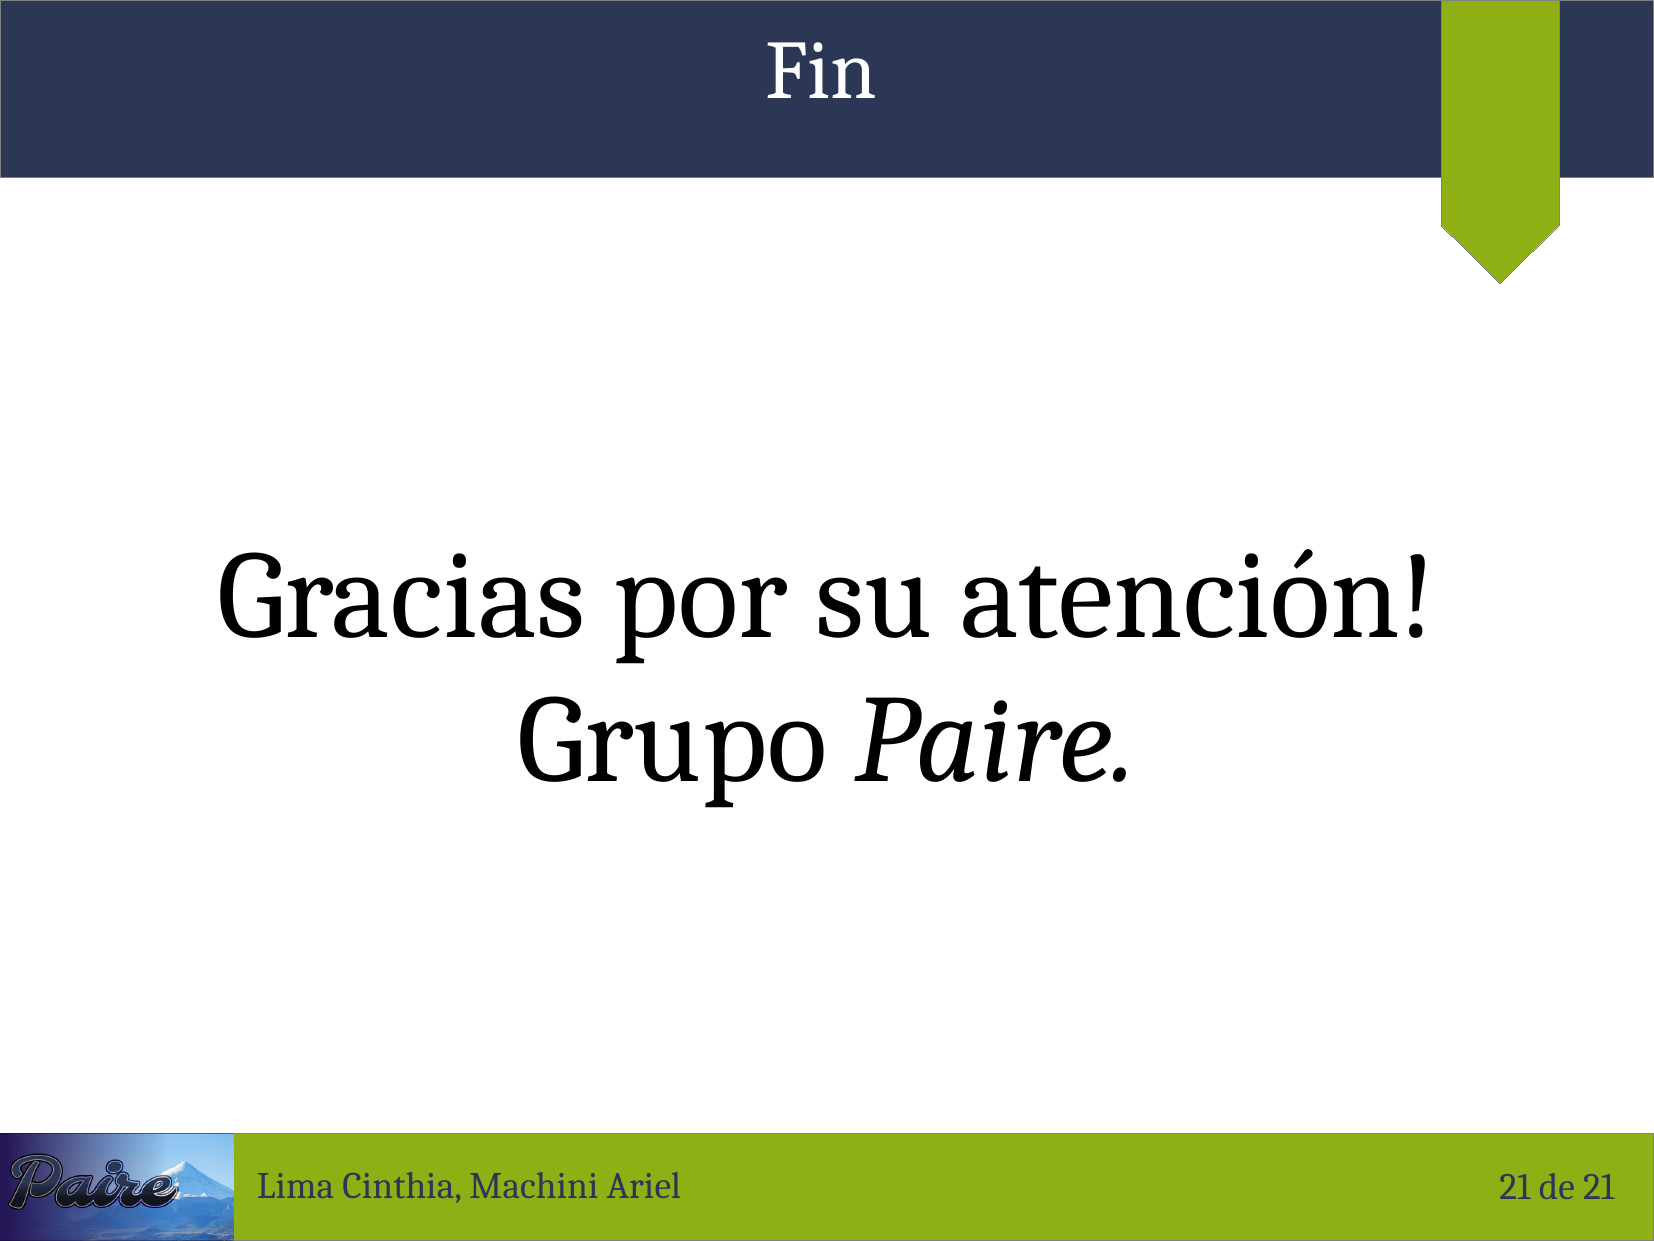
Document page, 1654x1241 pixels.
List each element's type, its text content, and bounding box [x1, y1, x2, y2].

text_box Fin [342, 15, 1300, 130]
text_box [0, 0, 1654, 284]
text_box <number> de 21 [1476, 1158, 1654, 1241]
text_box Lima Cinthia, Machini Ariel [242, 1157, 715, 1217]
picture [0, 1133, 234, 1241]
text_box [234, 1133, 1654, 1241]
text_box Gracias por su atención! Grupo Paire. [17, 517, 1636, 870]
